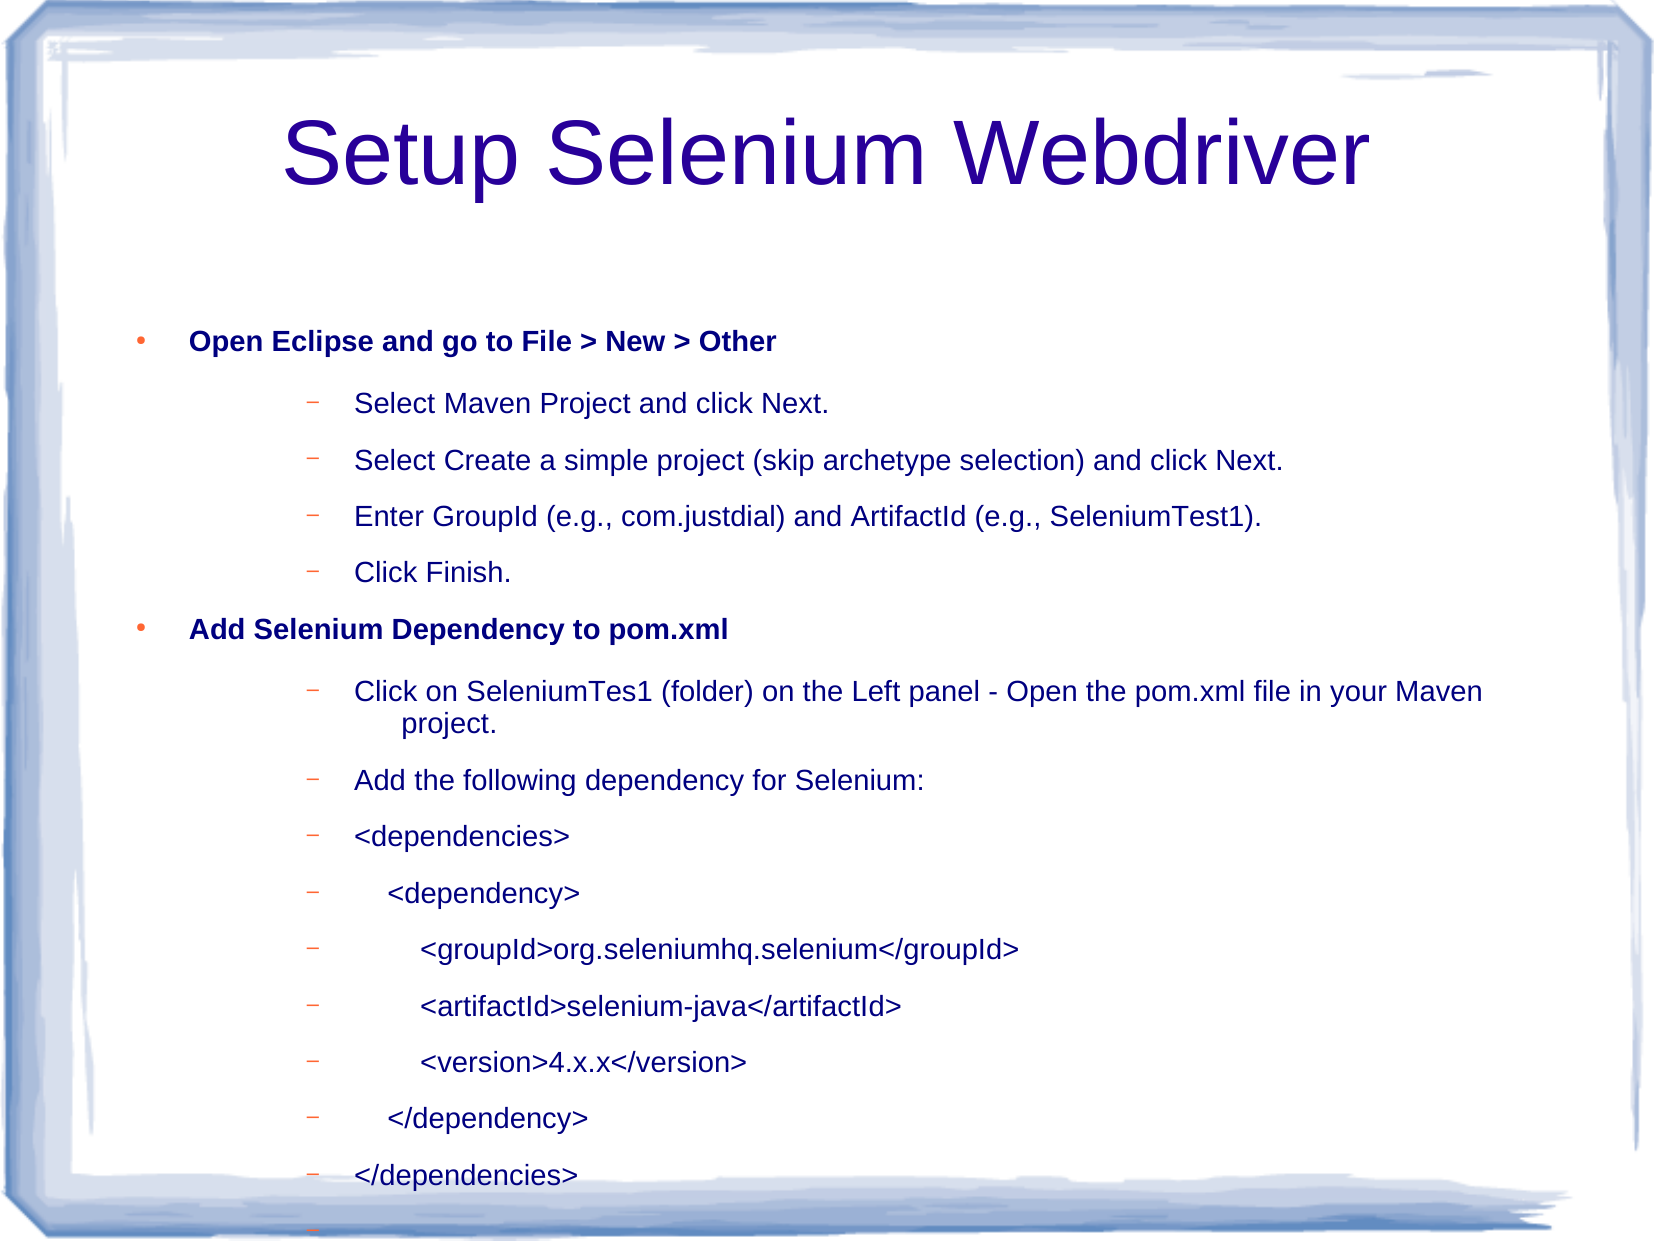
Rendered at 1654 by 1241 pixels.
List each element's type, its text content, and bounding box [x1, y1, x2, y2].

title Setup Selenium Webdriver [82, 49, 1571, 257]
picture [0, 0, 1654, 1241]
list Open Eclipse and go to File > New > Other Select Maven Project and click Next. Select Create a simple project (skip archetype selection) and click Next. Enter GroupId (e.g., com.justdial) and ArtifactId (e.g., SeleniumTest1). Click Finish. Add Selenium Dependency to pom.xml Click on SeleniumTes1 (folder) on the Left panel - Open the pom.xml file in your Maven project. Add the following dependency for Selenium: <dependencies> <dependency> <groupId>org.seleniumhq.selenium</groupId> <artifactId>selenium-java</artifactId> <version>4.x.x</version> </dependency> </dependencies> [118, 324, 1571, 1241]
